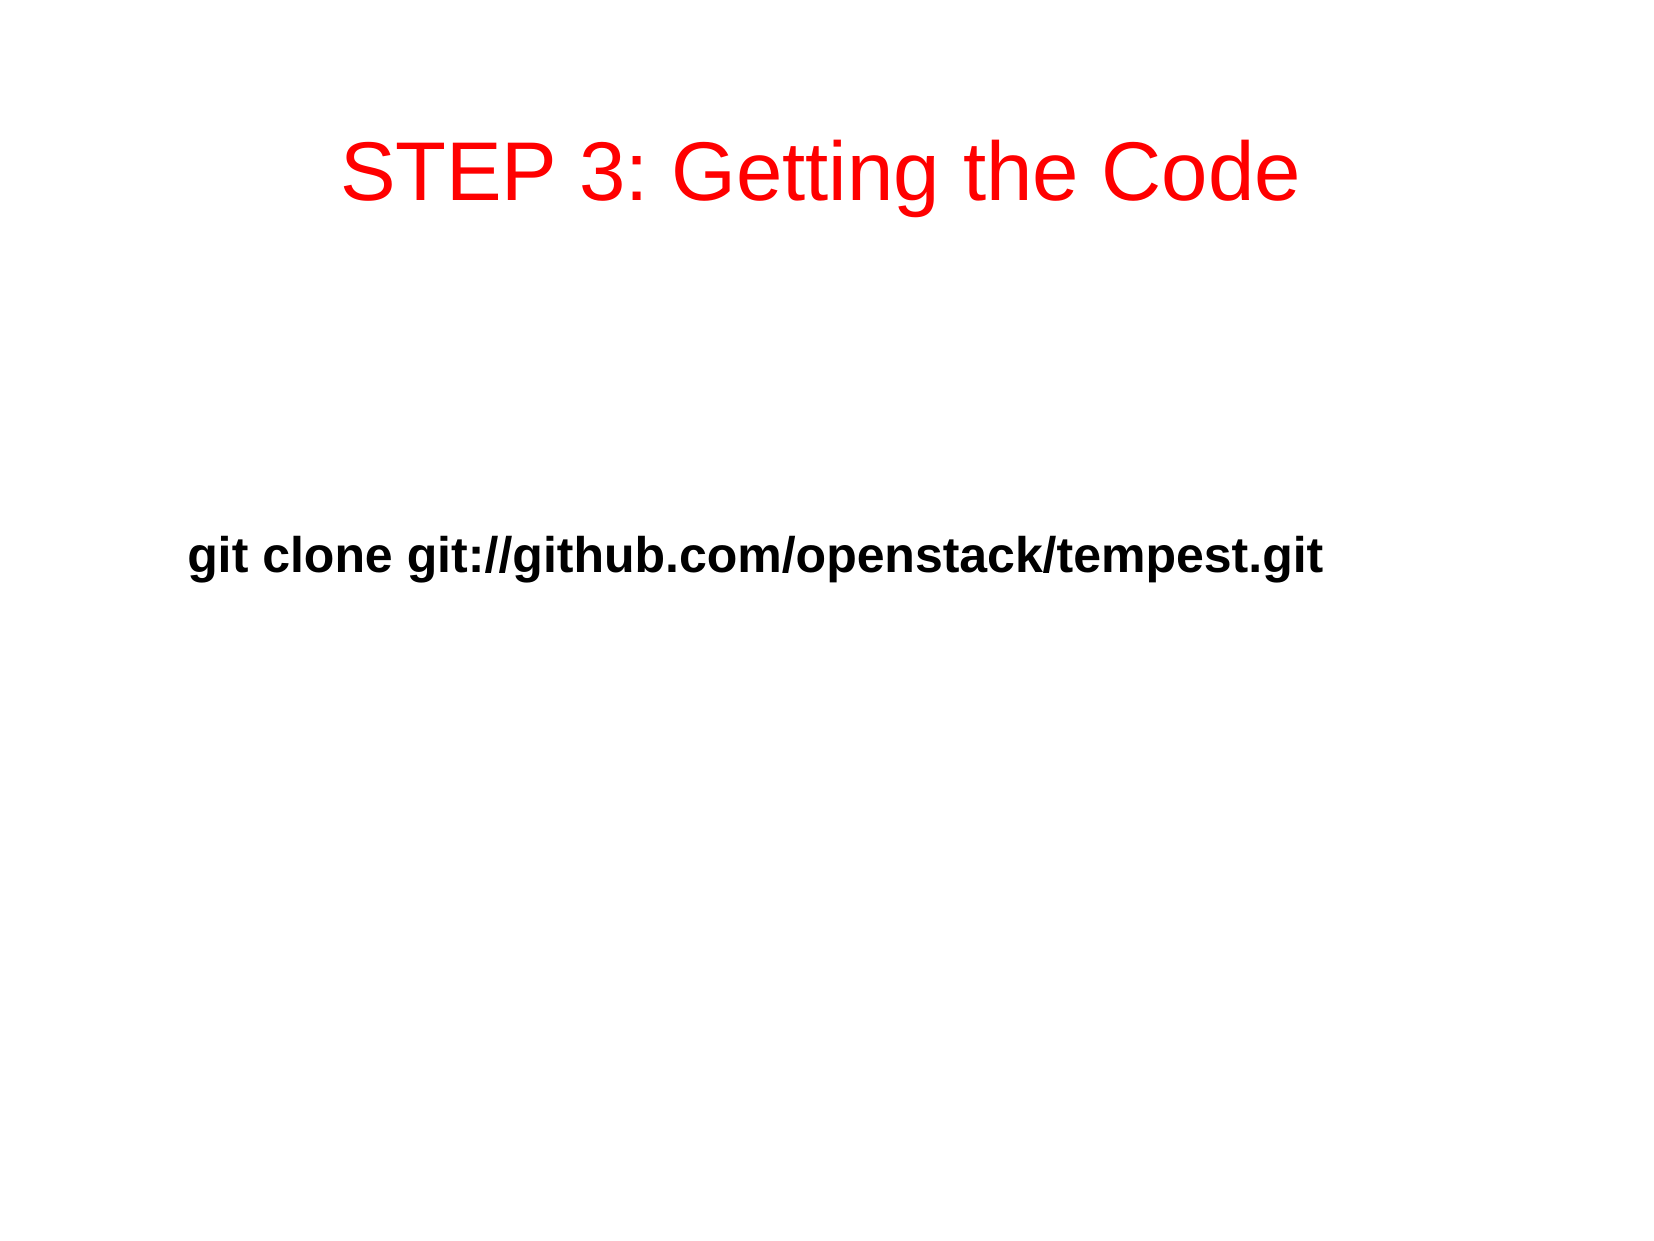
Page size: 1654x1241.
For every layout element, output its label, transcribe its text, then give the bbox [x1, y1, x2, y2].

text_box git clone git://github.com/openstack/tempest.git [94, 519, 1382, 591]
text_box STEP 3: Getting the Code [94, 118, 1548, 226]
